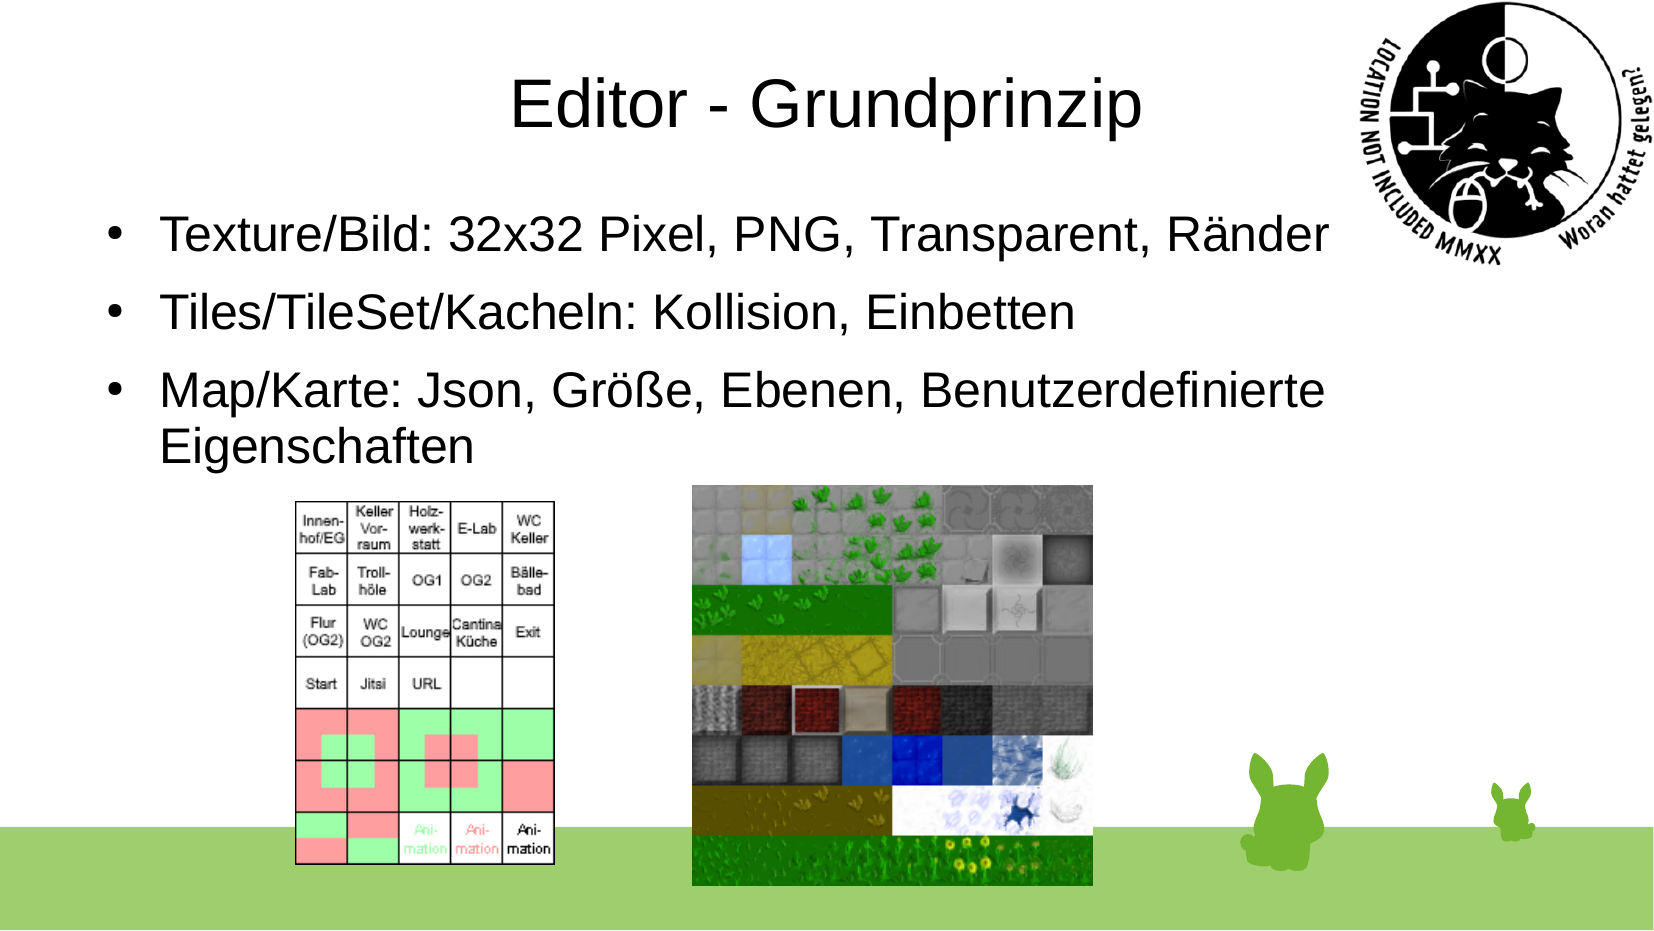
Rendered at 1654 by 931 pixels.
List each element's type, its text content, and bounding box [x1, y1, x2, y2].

picture [295, 501, 555, 865]
picture [692, 485, 1093, 886]
title Editor - Grundprinzip [88, 29, 1358, 178]
list Texture/Bild: 32x32 Pixel, PNG, Transparent, Ränder Tiles/TileSet/Kacheln: Kollision, Einbetten Map/Karte: Json, Größe, Ebenen, Benutzerdefinierte Eigenschaften [88, 206, 1565, 739]
picture [1358, 0, 1654, 266]
